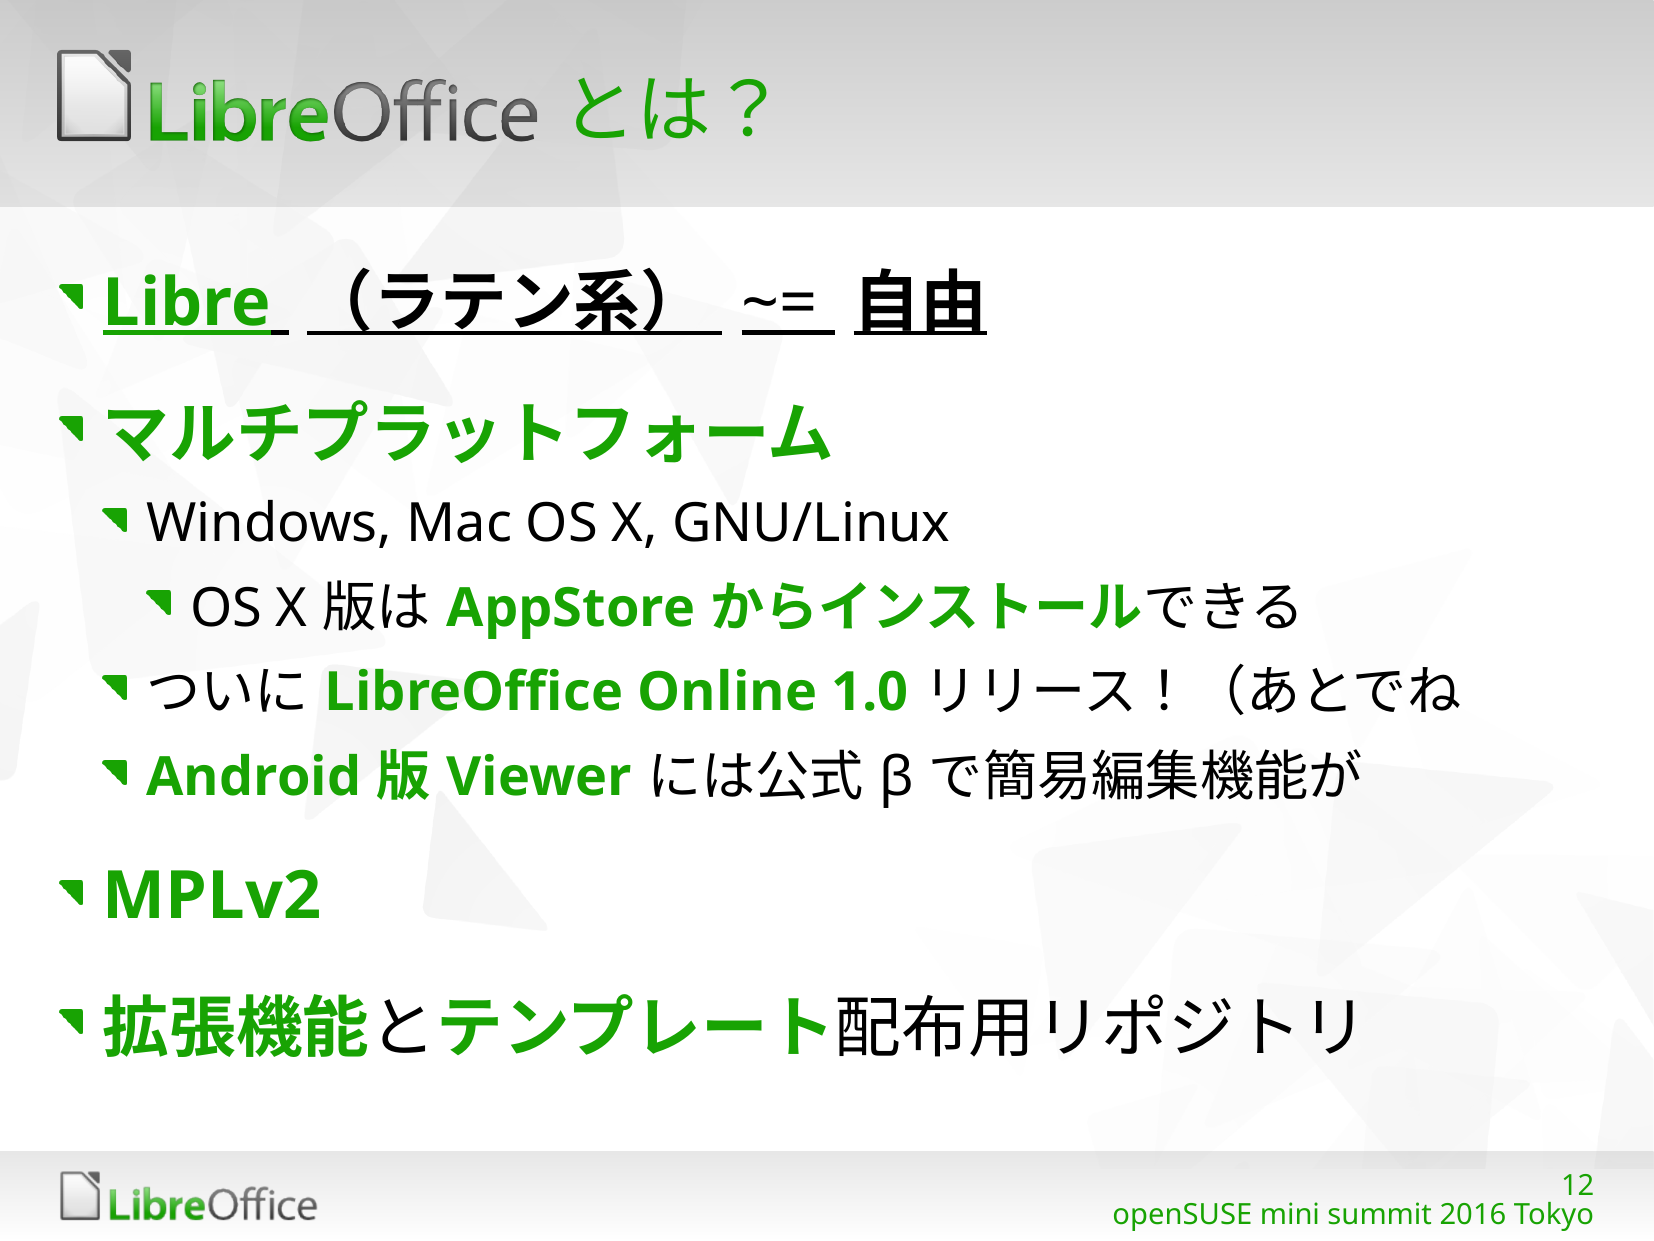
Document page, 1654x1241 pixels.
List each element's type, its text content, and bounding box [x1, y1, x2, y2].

picture [0, 0, 783, 931]
picture [41, 1152, 337, 1240]
list Libre （ラテン系） ~= 自由 マルチプラットフォーム Windows, Mac OS X, GNU/Linux OS X版はAppStoreからインストールできる ついにLibreOffice Online 1.0リリース！（あとでね Android版Viewerには公式βで簡易編集機能が MPLv2 拡張機能とテンプレート配布用リポジトリ [59, 248, 1595, 1096]
picture [915, 548, 1654, 1169]
title とは？ [574, 29, 1595, 178]
